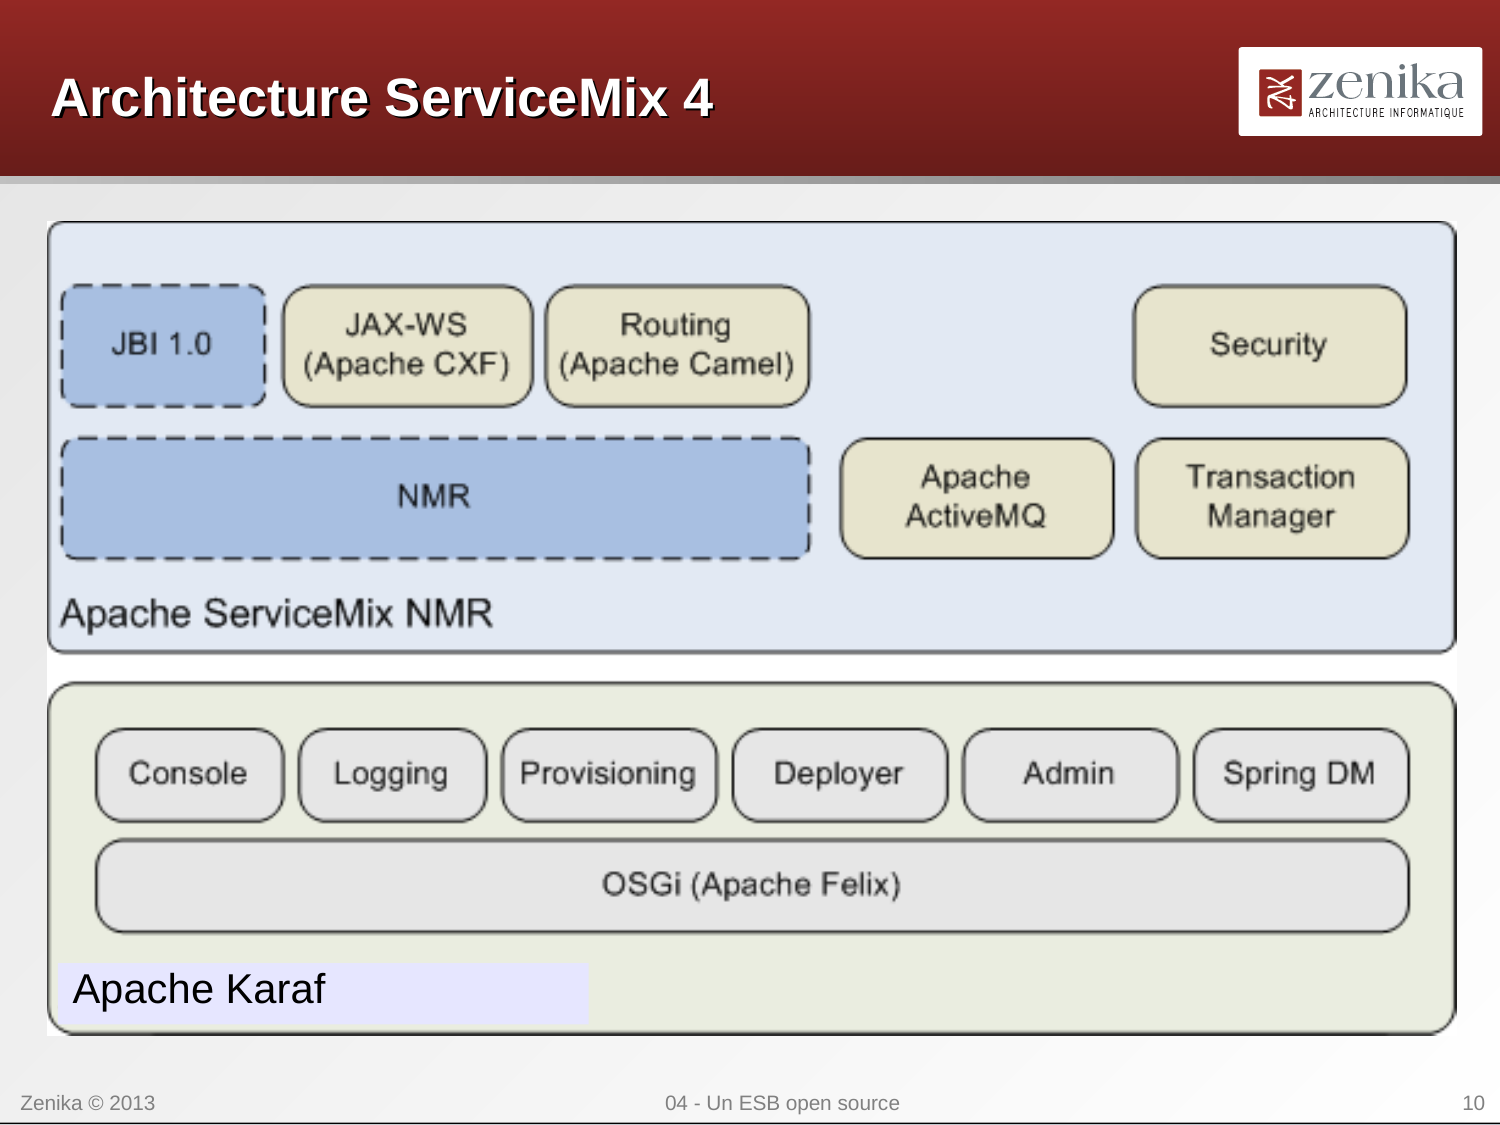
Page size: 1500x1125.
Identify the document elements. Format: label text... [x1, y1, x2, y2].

picture [1257, 58, 1464, 125]
title Architecture ServiceMix 4 [50, 15, 1206, 180]
list [50, 249, 1477, 1063]
text_box Apache Karaf [57, 963, 589, 1025]
picture [47, 221, 1457, 1036]
